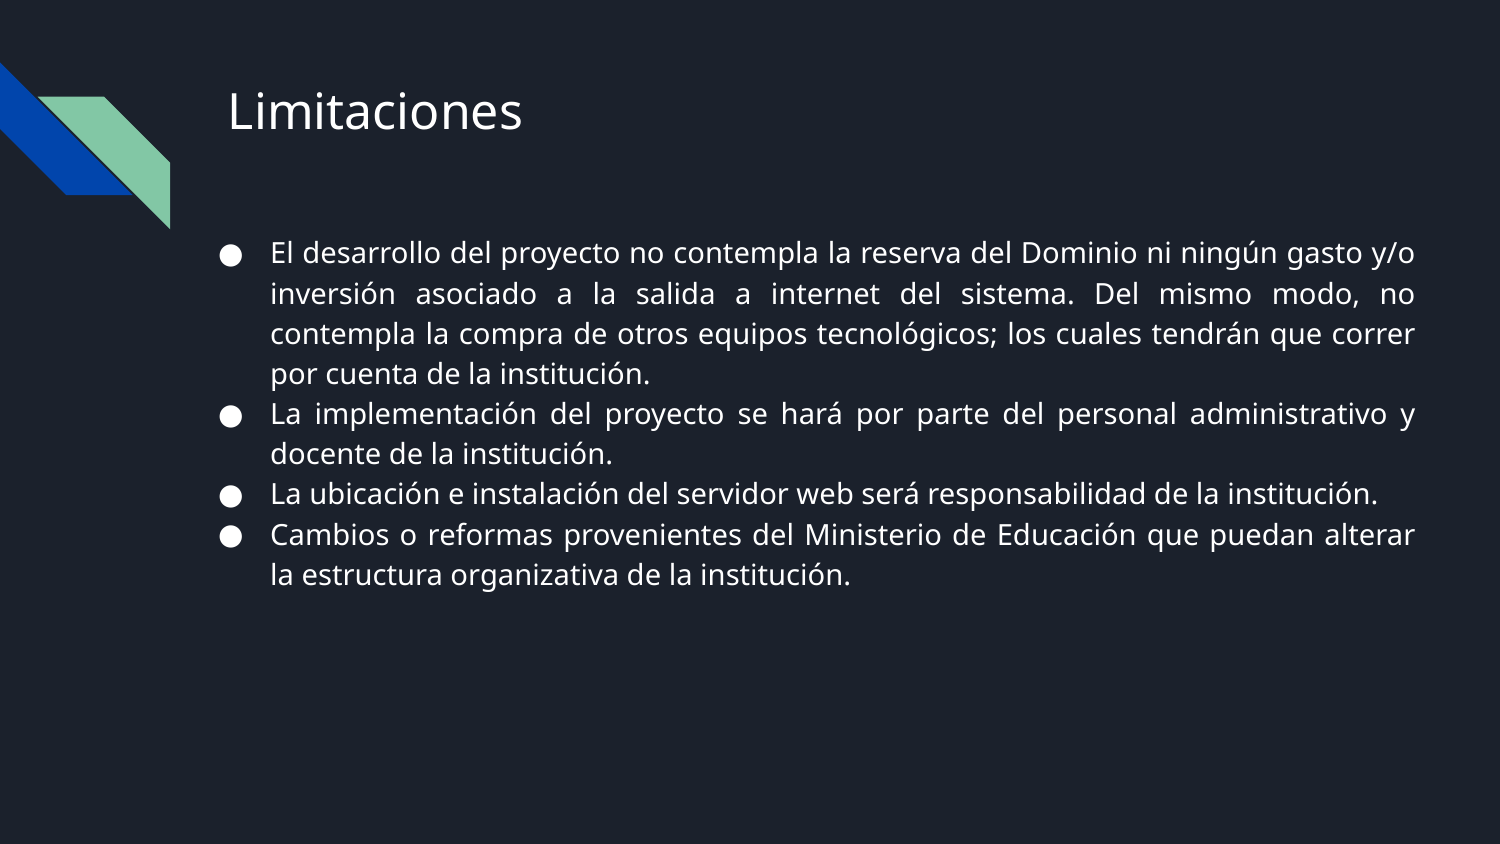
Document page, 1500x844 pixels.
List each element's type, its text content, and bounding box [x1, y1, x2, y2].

text_box El desarrollo del proyecto no contempla la reserva del Dominio ni ningún gasto y/o inversión asociado a la salida a internet del sistema. Del mismo modo, no contempla la compra de otros equipos tecnológicos; los cuales tendrán que correr por cuenta de la institución. La implementación del proyecto se hará por parte del personal administrativo y docente de la institución. La ubicación e instalación del servidor web será responsabilidad de la institución. Cambios o reformas provenientes del Ministerio de Educación que puedan alterar la estructura organizativa de la institución. [180, 214, 1432, 740]
title Limitaciones [212, 64, 1368, 178]
